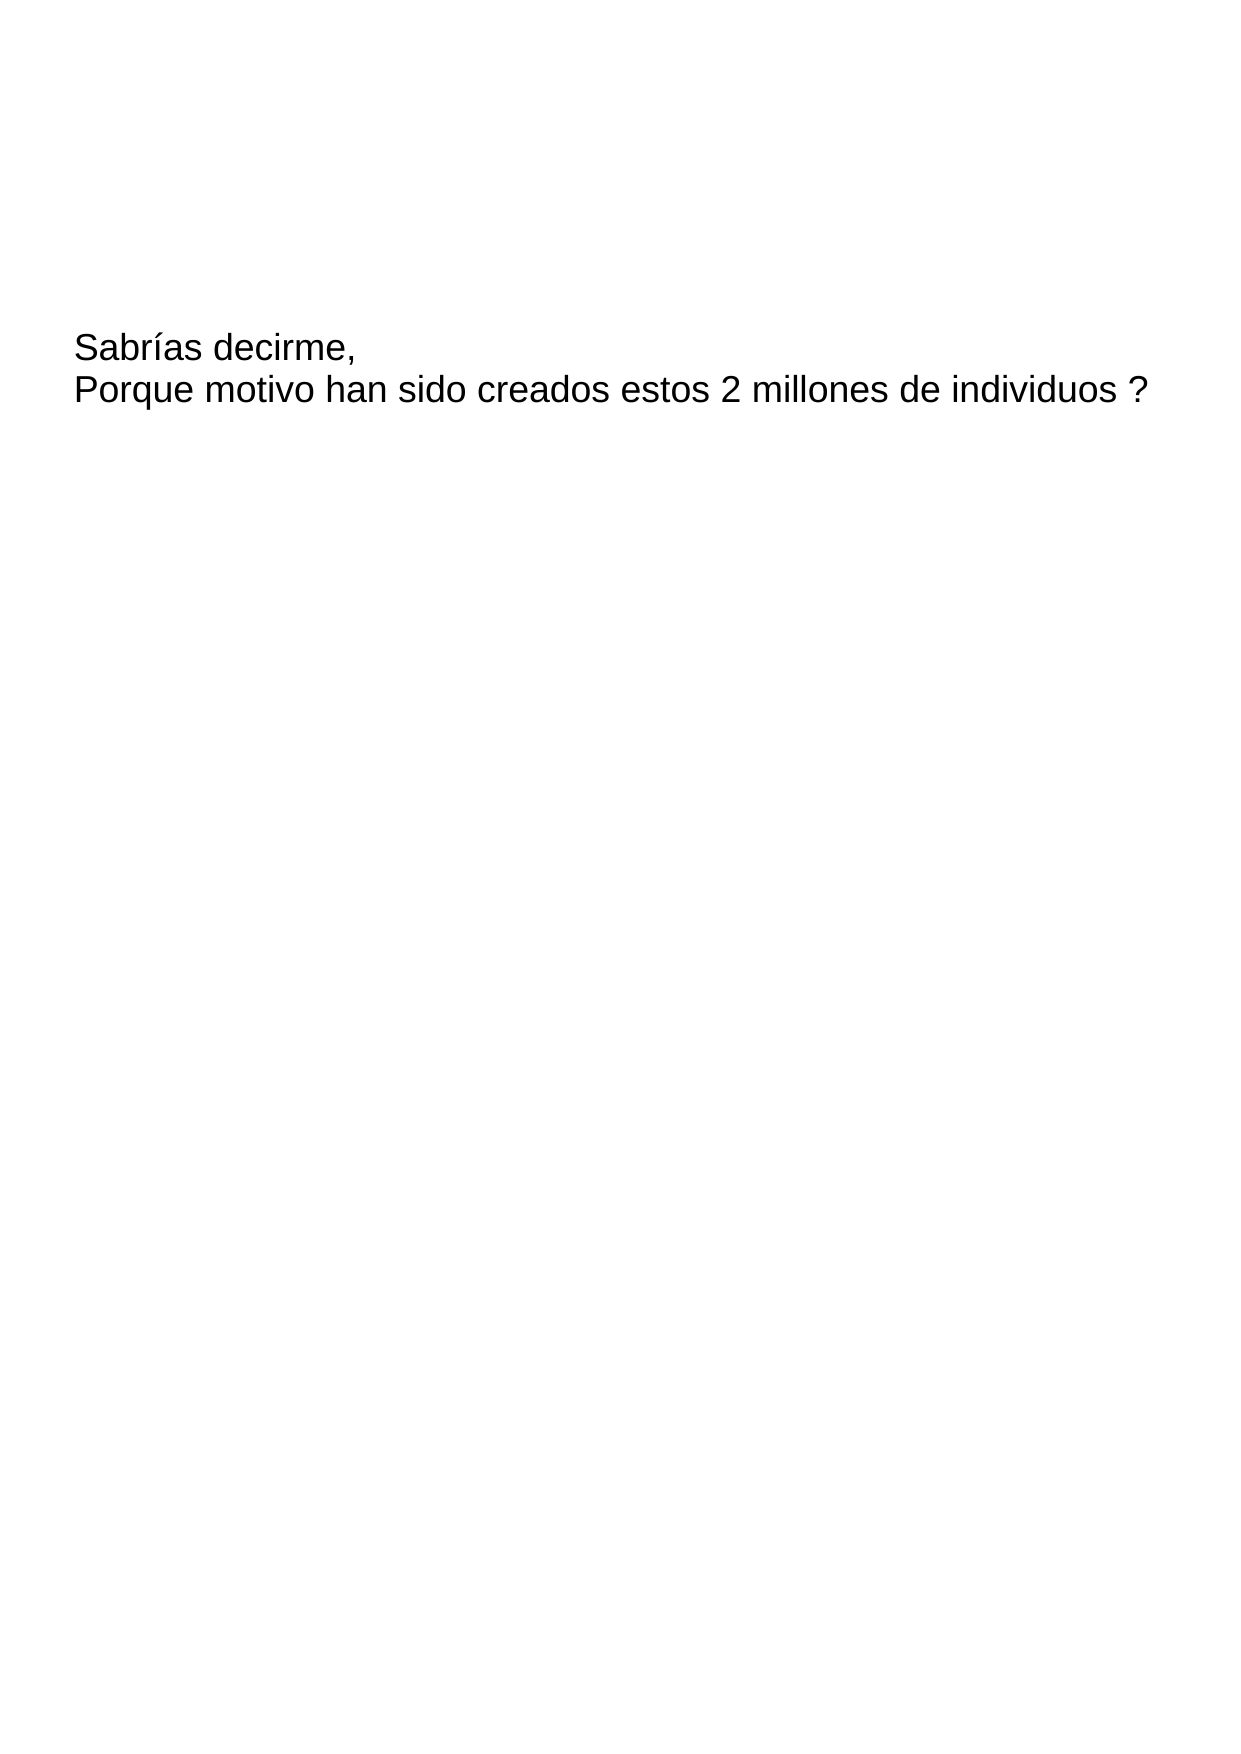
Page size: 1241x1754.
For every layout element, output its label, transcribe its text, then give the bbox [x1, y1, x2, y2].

text_box Sabrías decirme, Porque motivo han sido creados estos 2 millones de individuos ? [59, 318, 1182, 418]
